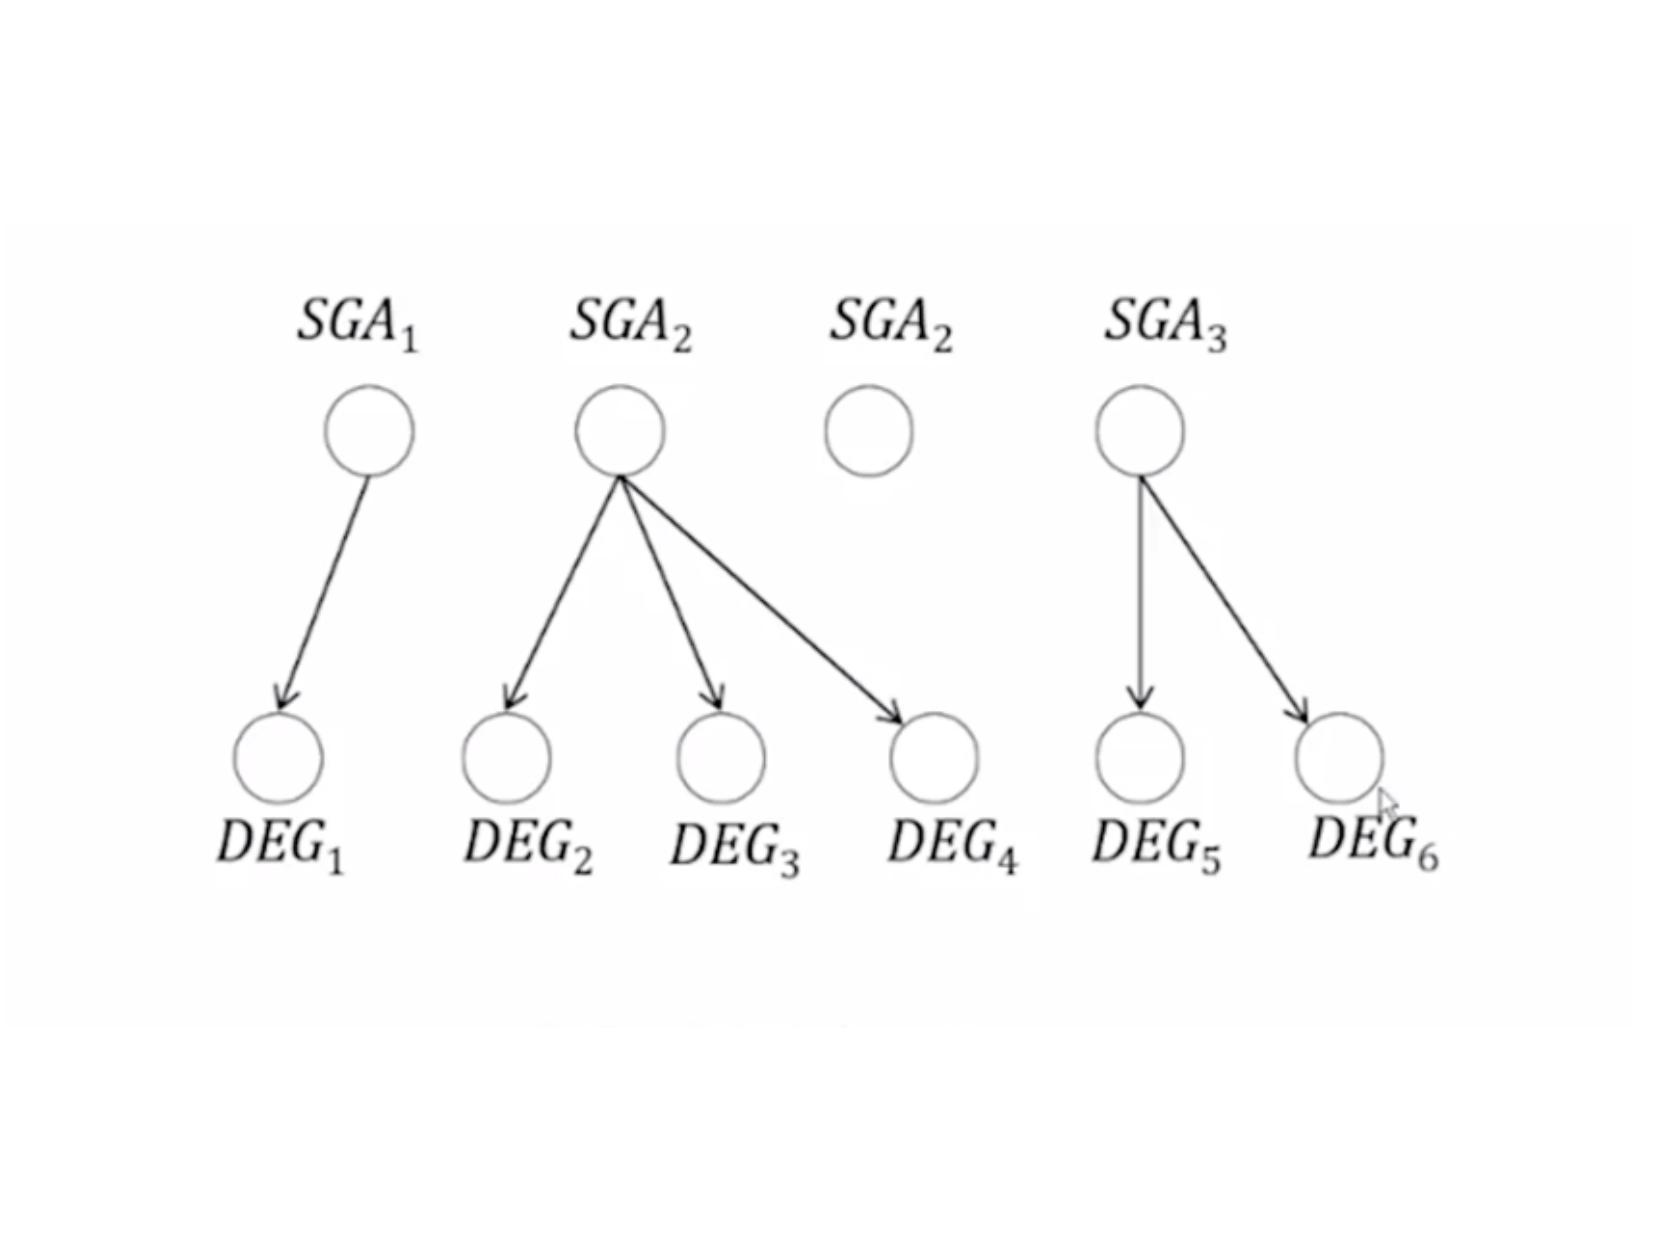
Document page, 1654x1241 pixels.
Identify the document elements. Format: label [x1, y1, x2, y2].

picture [5, 224, 1631, 1028]
